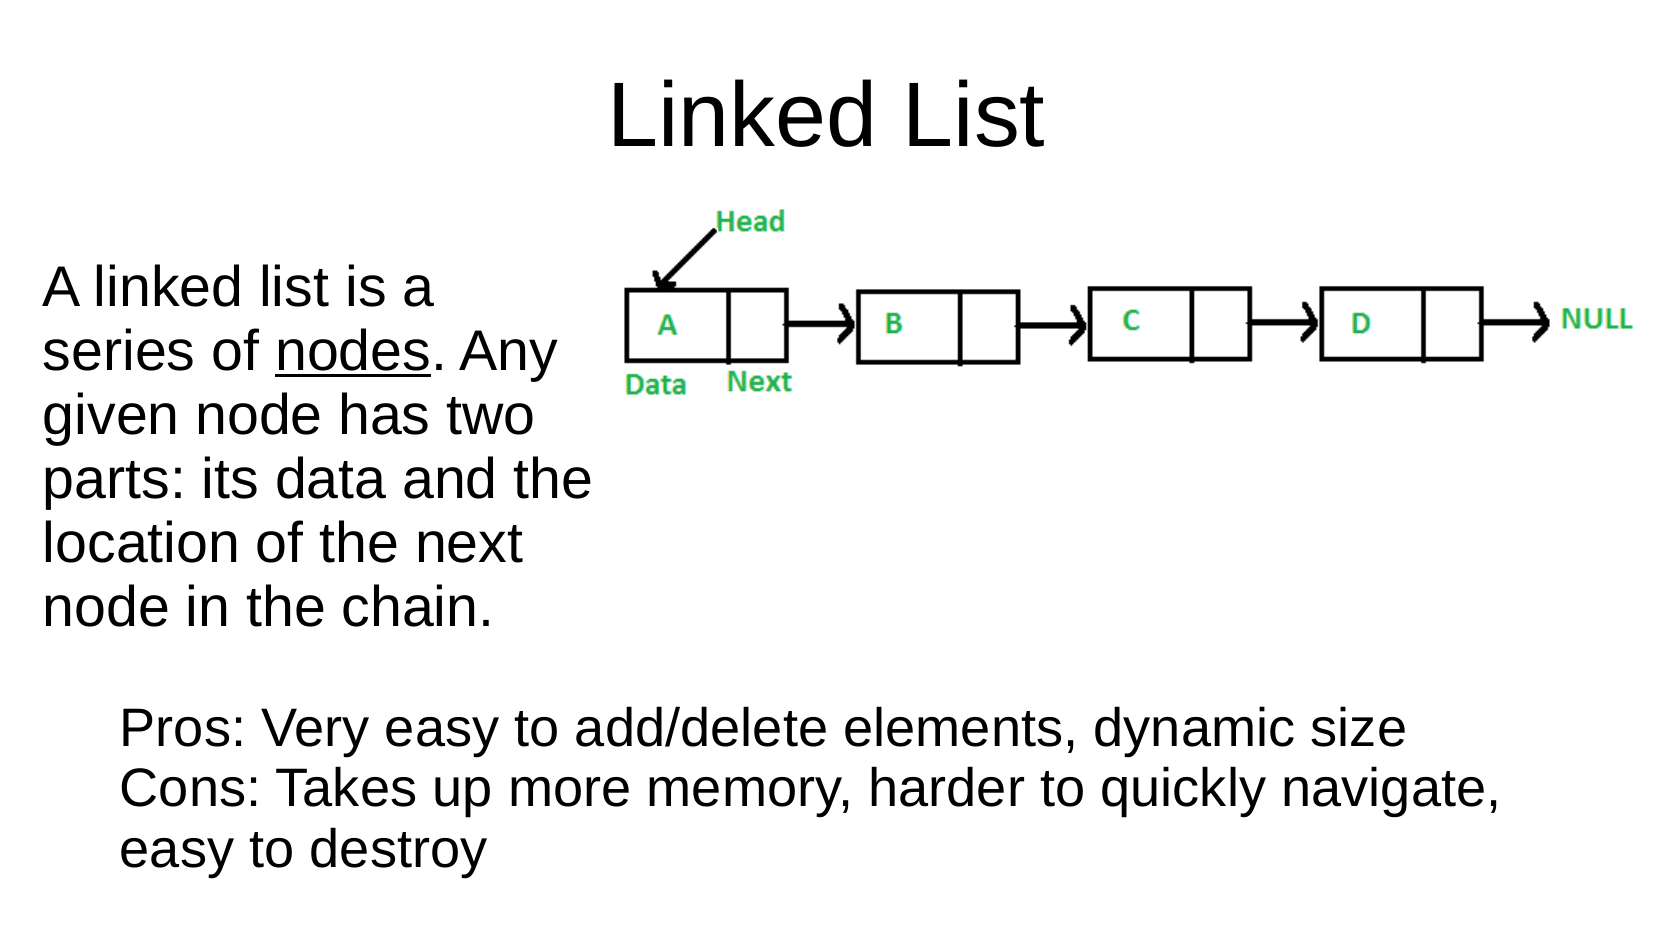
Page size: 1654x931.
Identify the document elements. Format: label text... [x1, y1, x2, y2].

list A linked list is a series of nodes. Any given node has two parts: its data and the location of the next node in the chain. [0, 255, 601, 795]
text_box Pros: Very easy to add/delete elements, dynamic size Cons: Takes up more memory, harder to quickly navigate, easy to destroy [105, 690, 1621, 887]
title Linked List [82, 37, 1571, 193]
picture [523, 194, 1654, 460]
